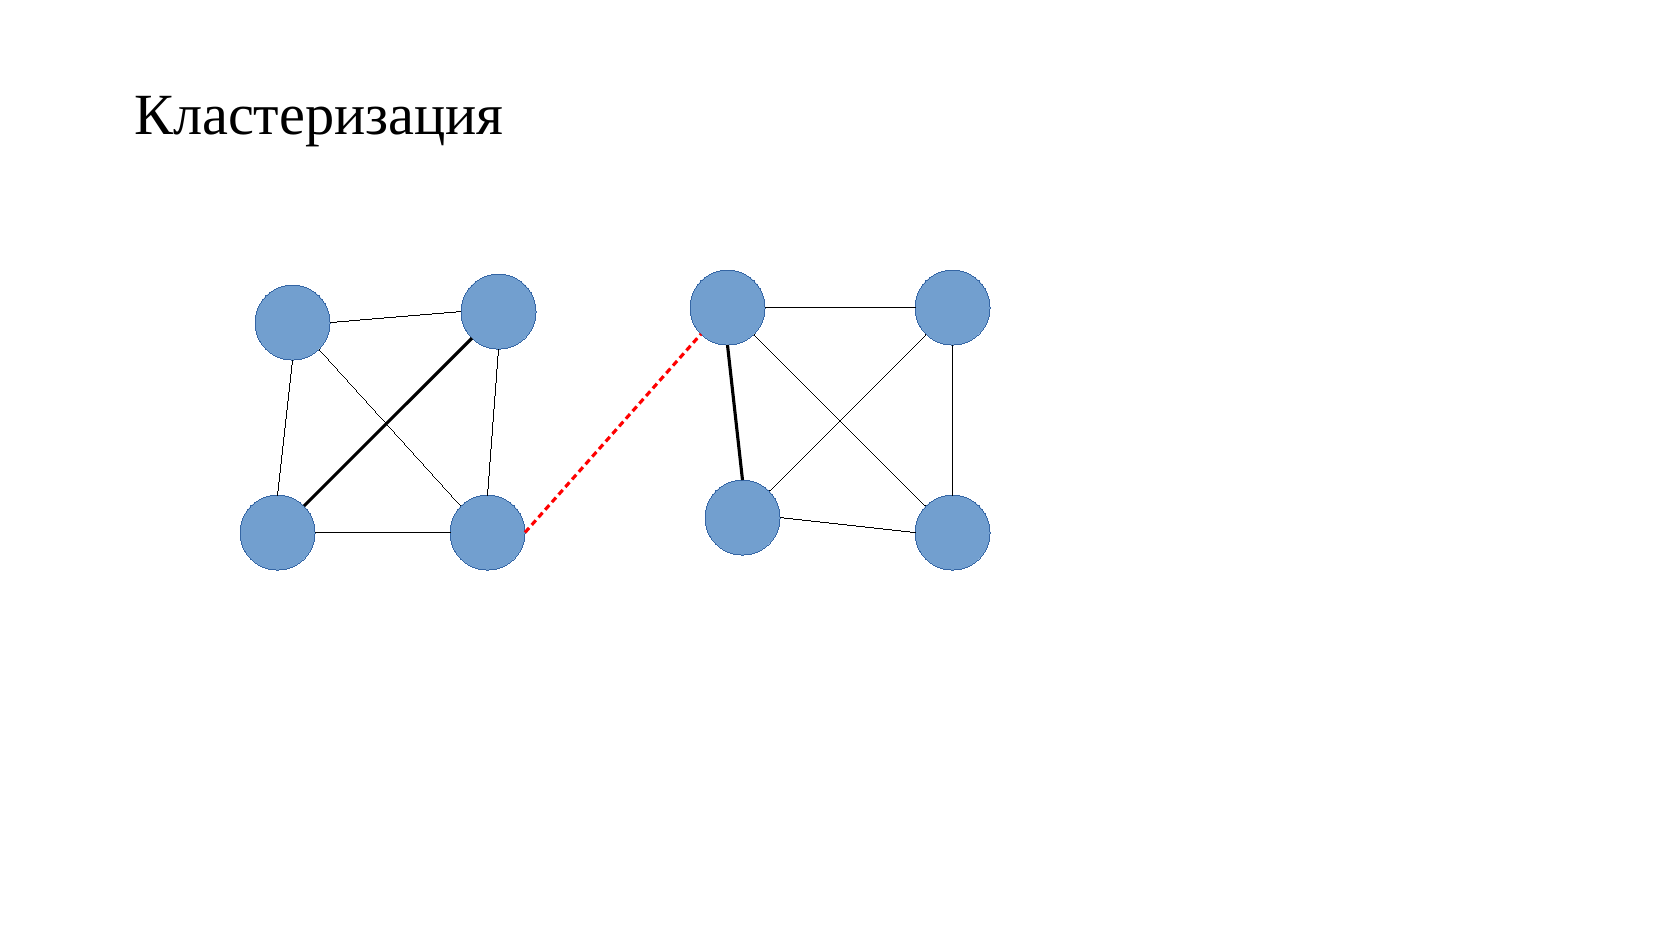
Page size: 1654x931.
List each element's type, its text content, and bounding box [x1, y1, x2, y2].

text_box [915, 495, 991, 571]
text_box [915, 270, 991, 346]
text_box [705, 480, 781, 556]
text_box [461, 274, 537, 350]
text_box Кластеризация [120, 75, 519, 155]
text_box [450, 495, 525, 571]
text_box [690, 270, 766, 345]
text_box [240, 495, 316, 571]
text_box [255, 285, 331, 361]
